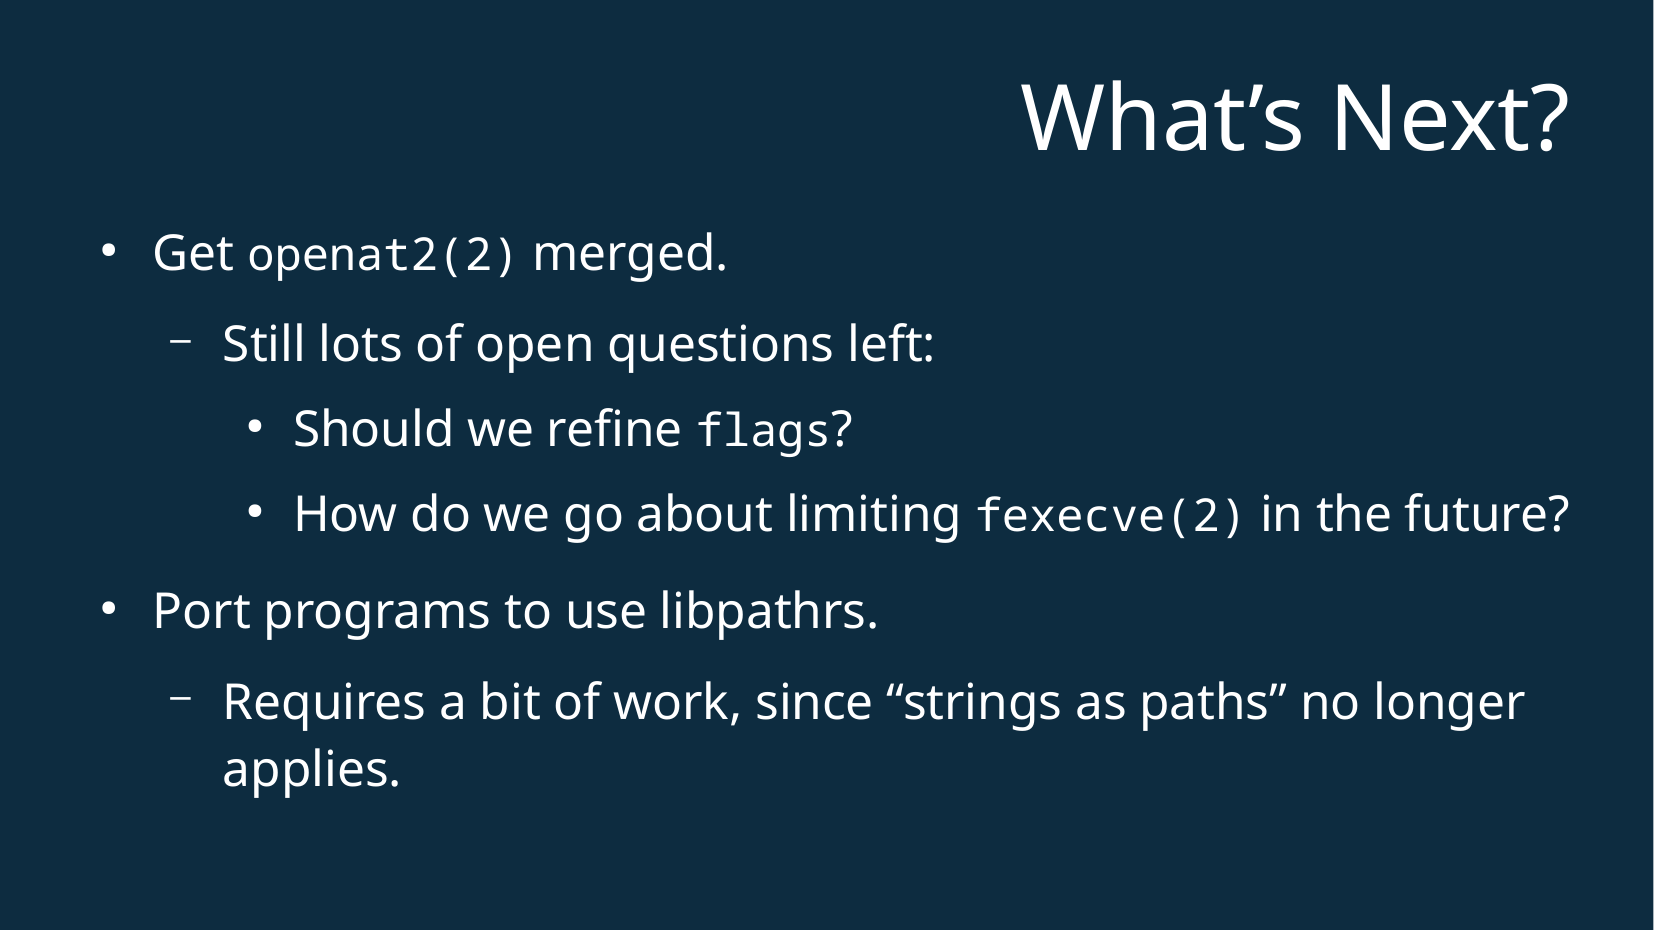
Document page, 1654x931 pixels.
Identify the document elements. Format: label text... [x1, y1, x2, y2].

list Get openat2(2) merged. Still lots of open questions left: Should we refine flags? How do we go about limiting fexecve(2) in the future? Port programs to use libpathrs. Requires a bit of work, since “strings as paths” no longer applies. [82, 217, 1571, 826]
title What’s Next? [82, 37, 1571, 193]
